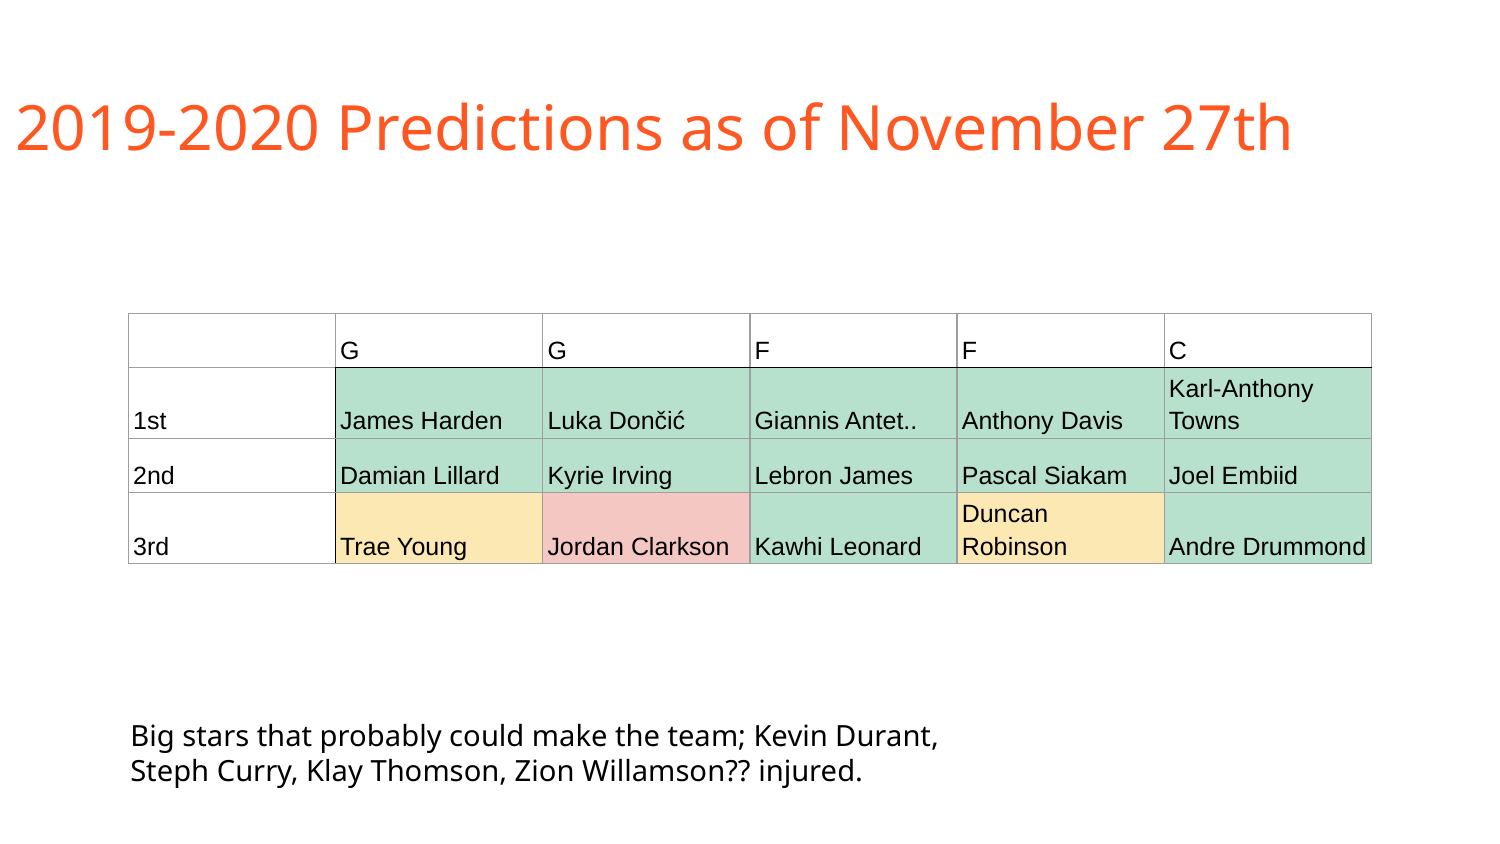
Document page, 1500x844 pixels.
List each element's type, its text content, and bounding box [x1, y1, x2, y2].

table_cell Damian Lillard [336, 439, 542, 492]
table_cell Kyrie Irving [543, 439, 749, 492]
title 2019-2020 Predictions as of November 27th [0, 72, 1500, 167]
table_header [129, 314, 335, 367]
table_cell 3rd [129, 493, 335, 563]
table_cell Lebron James [751, 439, 956, 492]
table_cell 2nd [129, 439, 335, 492]
table_header F [751, 314, 956, 367]
table_cell Duncan Robinson [958, 493, 1164, 563]
table_cell Trae Young [336, 493, 542, 563]
text_box Big stars that probably could make the team; Kevin Durant, Steph Curry, Klay Thomson, Zion Willamson?? injured. [115, 702, 1039, 797]
table_cell Pascal Siakam [958, 439, 1164, 492]
table_cell James Harden [336, 368, 542, 438]
table_cell Kawhi Leonard [751, 493, 956, 563]
table_cell 1st [129, 368, 335, 438]
table_cell Giannis Antet.. [751, 368, 956, 438]
table_header G [336, 314, 542, 367]
table_cell Luka Dončić [543, 368, 749, 438]
table_header G [543, 314, 749, 367]
table_cell Karl-Anthony Towns [1165, 368, 1371, 438]
table_cell Anthony Davis [958, 368, 1164, 438]
table_header C [1165, 314, 1371, 367]
table_header F [958, 314, 1164, 367]
table_cell Jordan Clarkson [543, 493, 749, 563]
table_cell Andre Drummond [1165, 493, 1371, 563]
table_cell Joel Embiid [1165, 439, 1371, 492]
